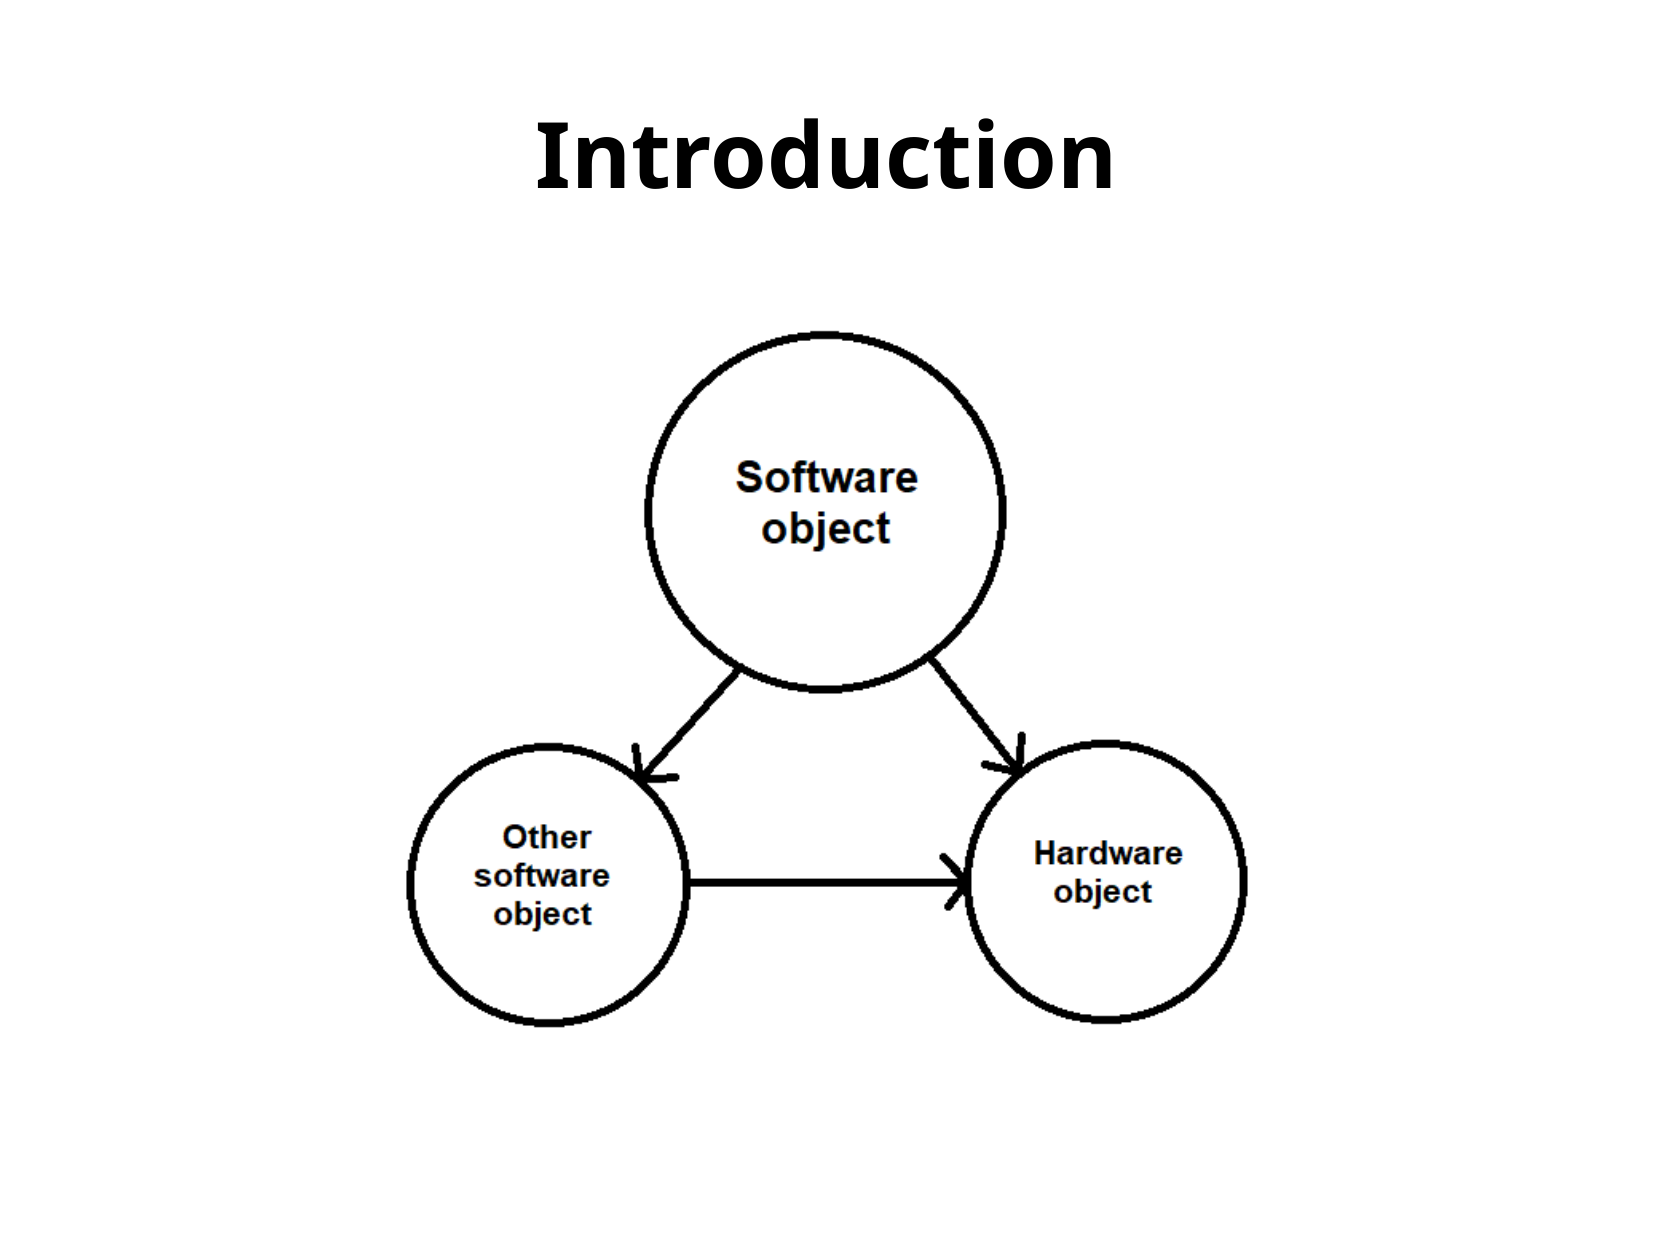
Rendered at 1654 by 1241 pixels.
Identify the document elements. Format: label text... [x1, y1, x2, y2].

title Introduction [82, 49, 1571, 257]
picture [386, 325, 1267, 1045]
